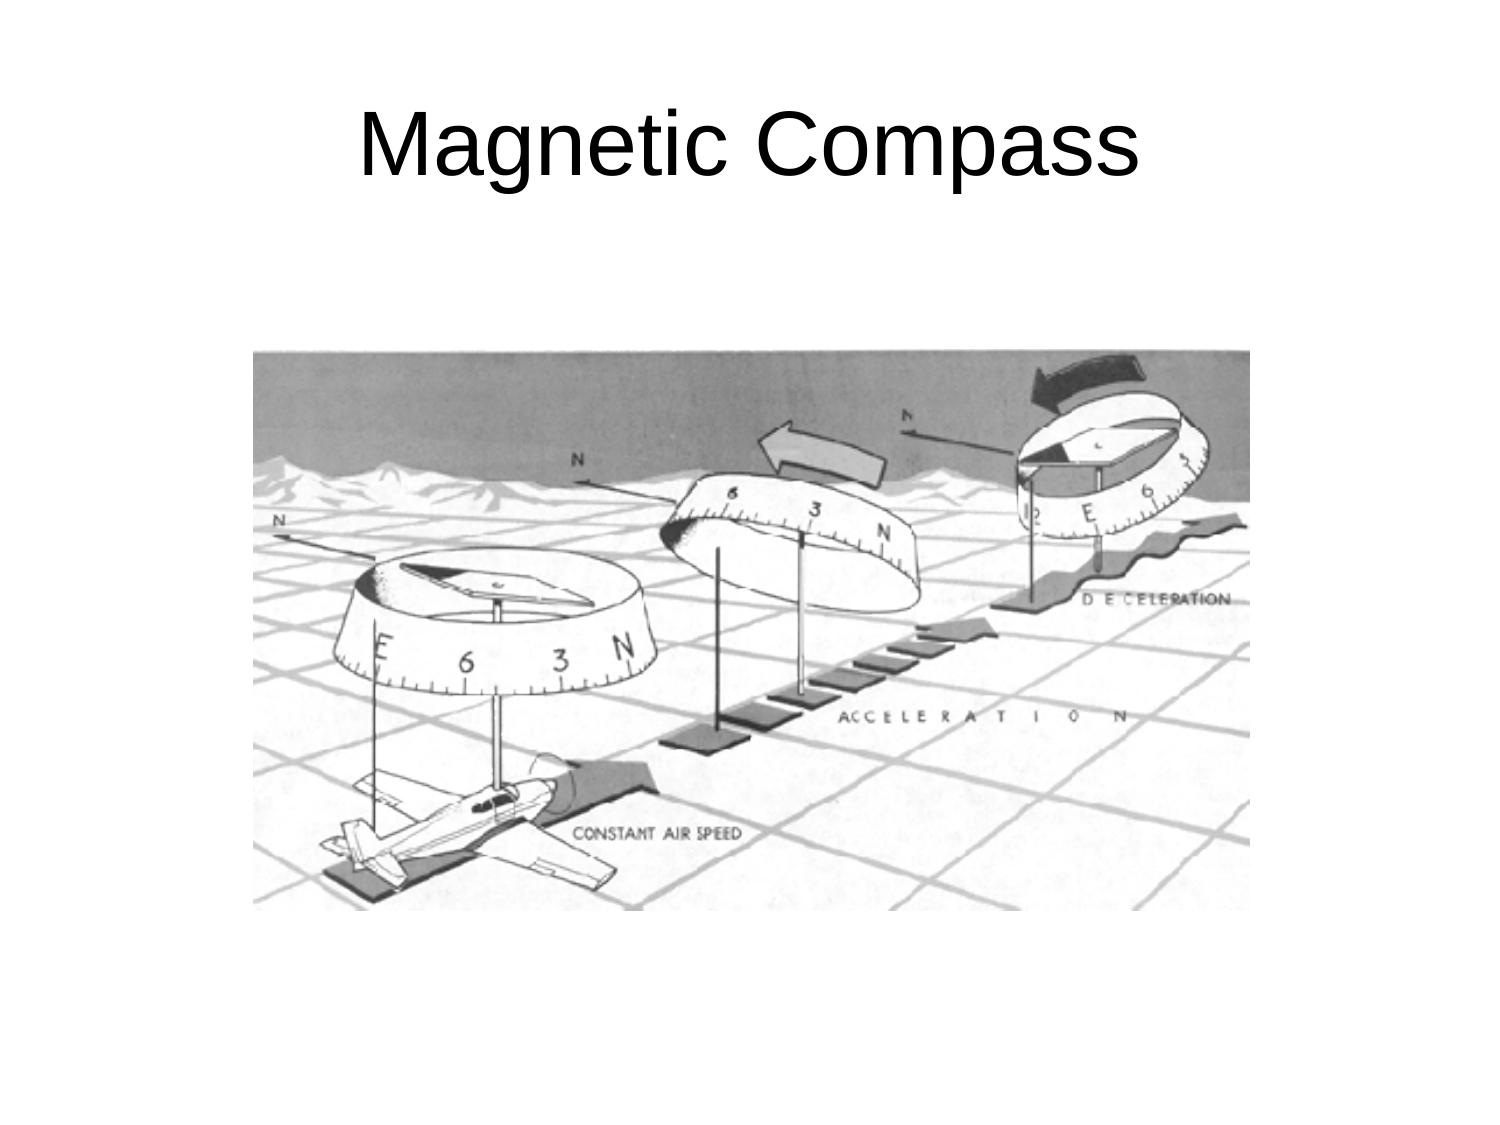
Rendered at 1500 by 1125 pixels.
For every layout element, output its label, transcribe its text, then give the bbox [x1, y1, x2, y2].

title Magnetic Compass [75, 45, 1426, 233]
text_box [253, 350, 1250, 911]
